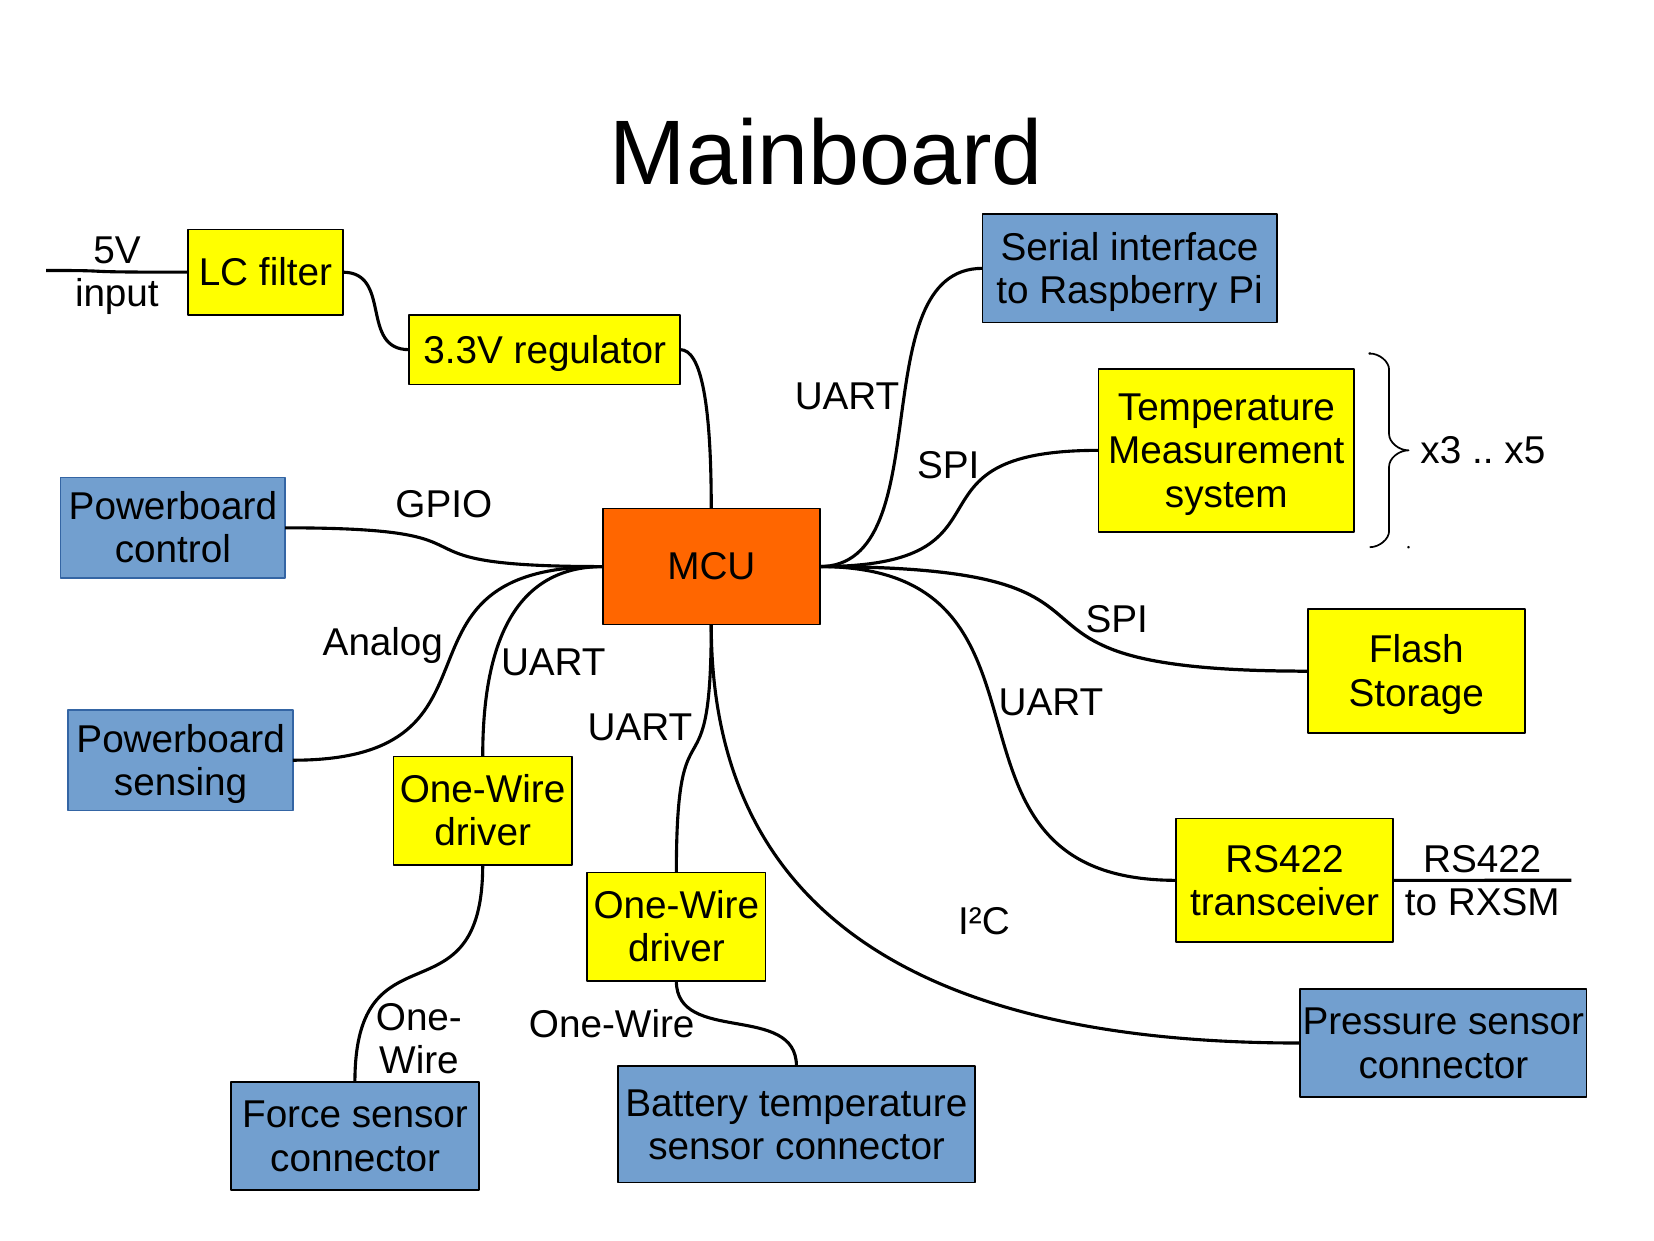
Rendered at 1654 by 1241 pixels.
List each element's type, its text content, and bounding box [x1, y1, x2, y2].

picture [0, 166, 1654, 1236]
title Mainboard [82, 49, 1571, 166]
